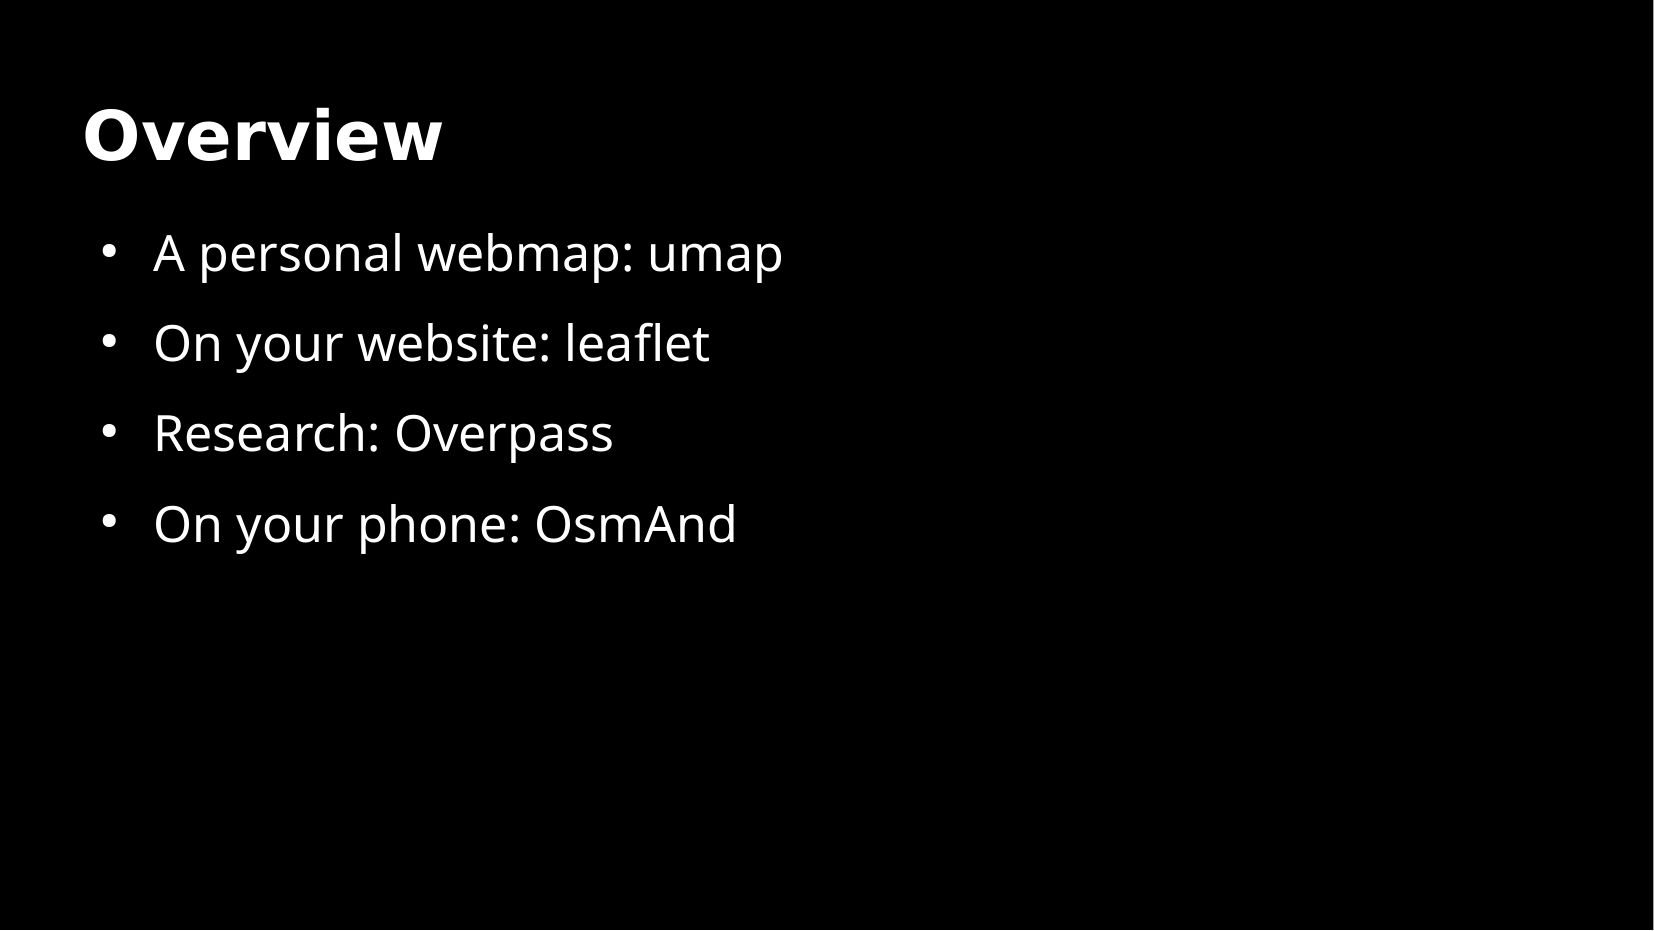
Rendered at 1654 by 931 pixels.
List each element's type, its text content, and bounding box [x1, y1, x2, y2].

title Overview [82, 59, 1571, 215]
list A personal webmap: umap On your website: leaflet Research: Overpass On your phone: OsmAnd [82, 217, 1571, 758]
